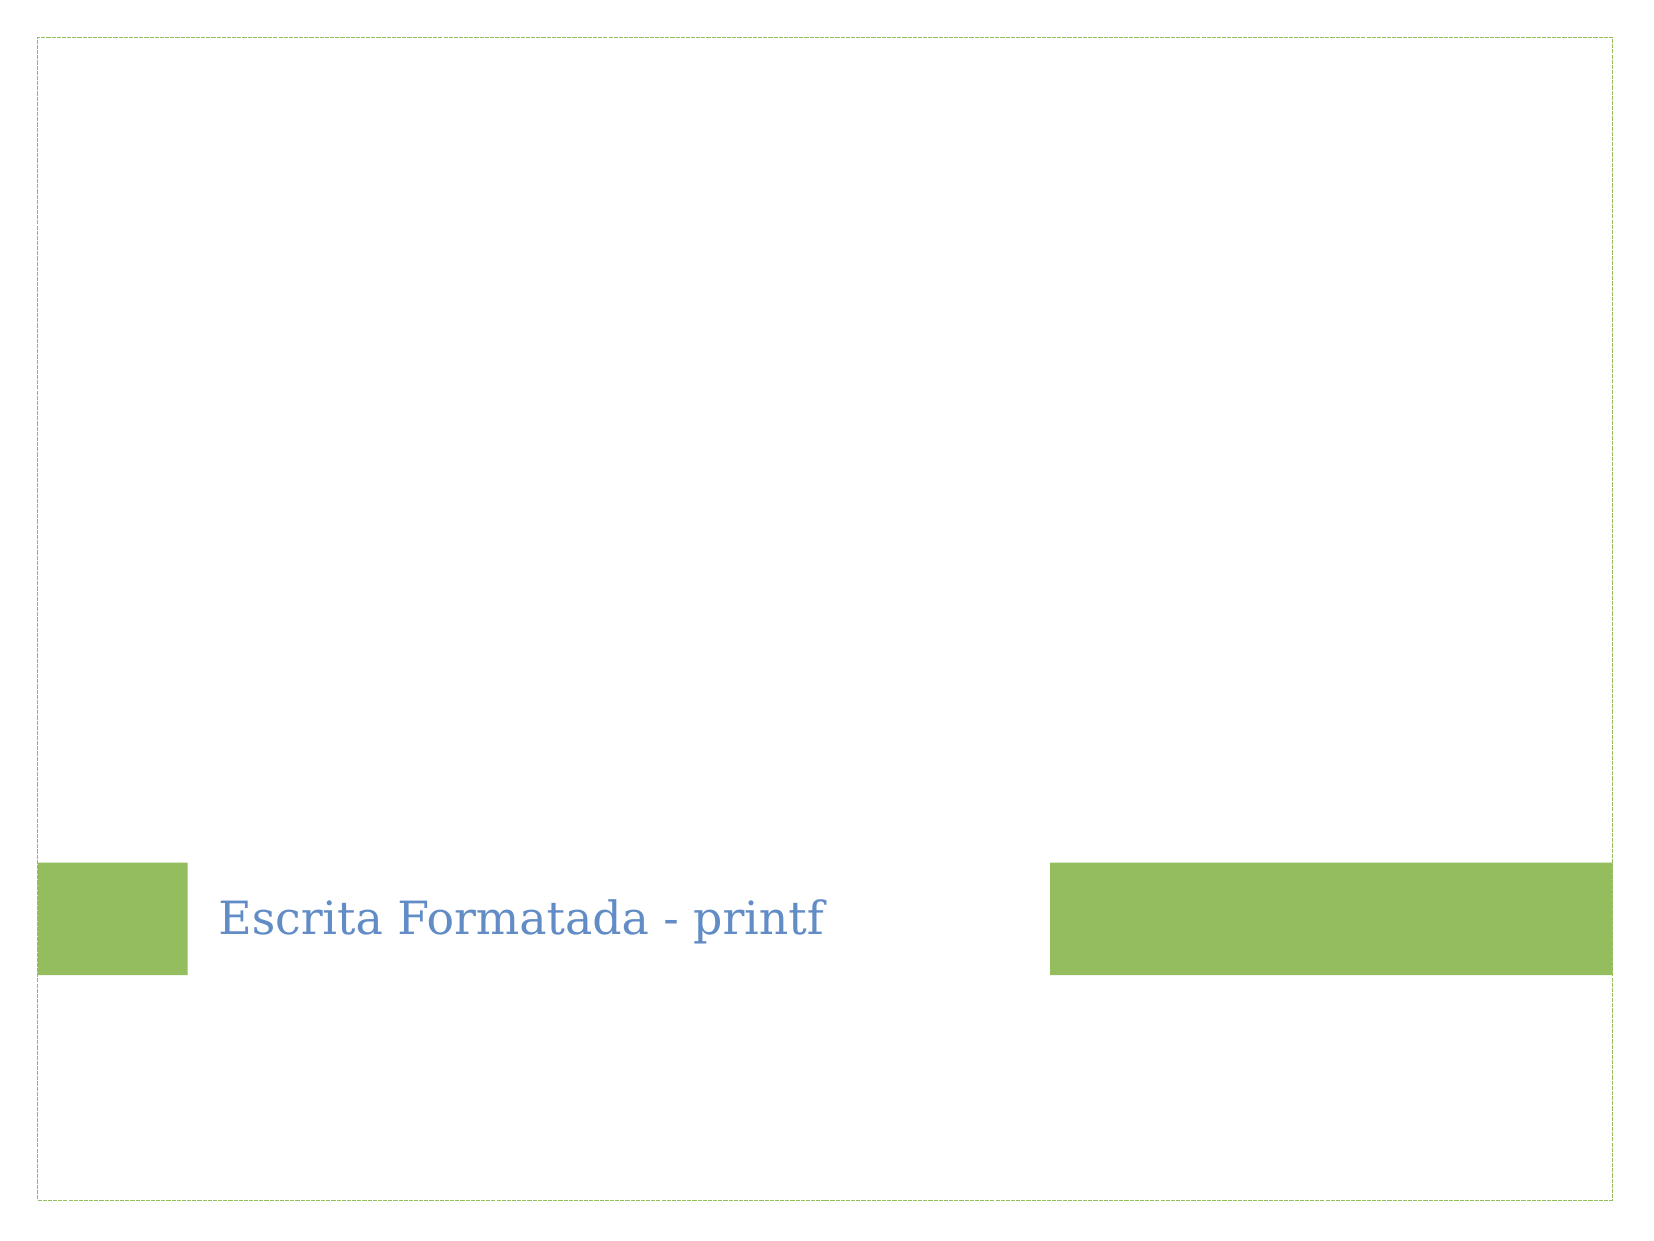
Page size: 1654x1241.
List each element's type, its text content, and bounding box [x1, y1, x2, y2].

text_box [37, 862, 188, 976]
text_box Escrita Formatada - printf [203, 884, 840, 953]
text_box [1050, 862, 1613, 976]
